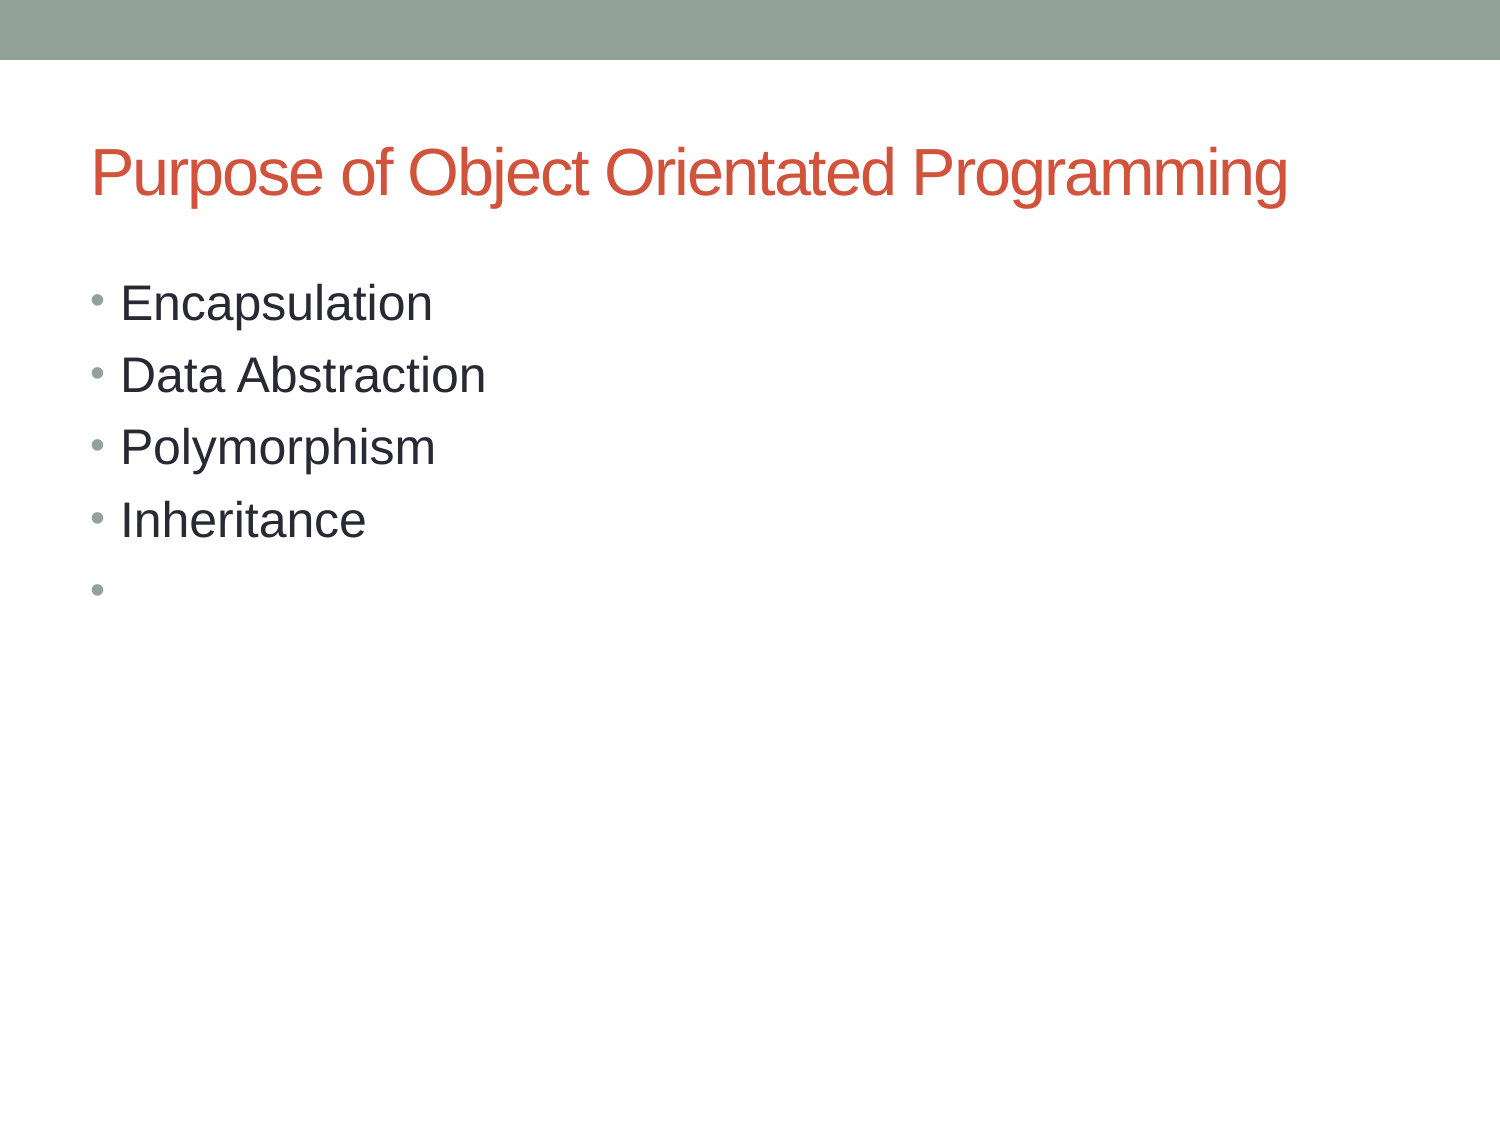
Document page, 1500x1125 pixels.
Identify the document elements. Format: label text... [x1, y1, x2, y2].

list Encapsulation Data Abstraction Polymorphism Inheritance [75, 262, 1426, 1063]
title Purpose of Object Orientated Programming [75, 87, 1426, 251]
